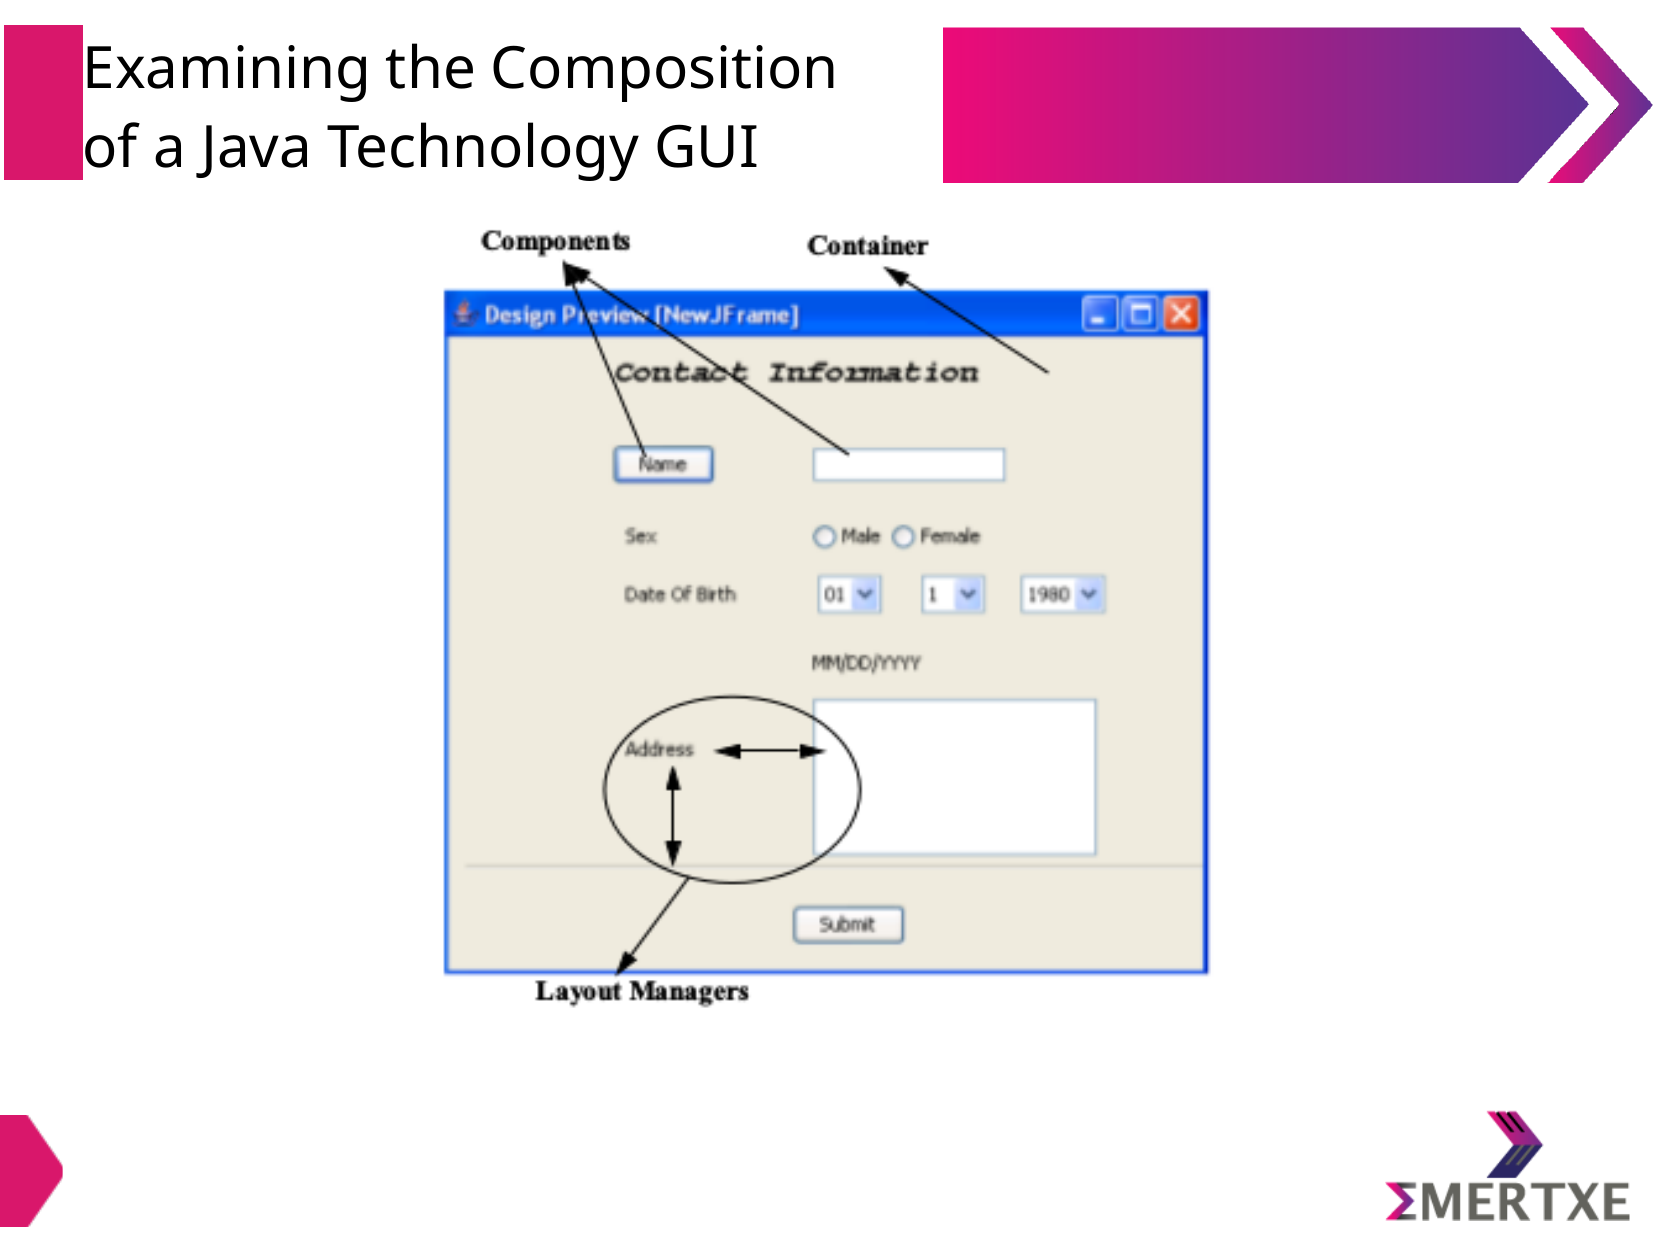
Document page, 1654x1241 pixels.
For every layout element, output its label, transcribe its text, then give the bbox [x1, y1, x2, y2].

title Examining the Composition of a Java Technology GUI [82, 2, 1571, 210]
picture [1385, 1107, 1631, 1221]
picture [1571, 27, 1653, 183]
picture [210, 224, 1426, 1021]
